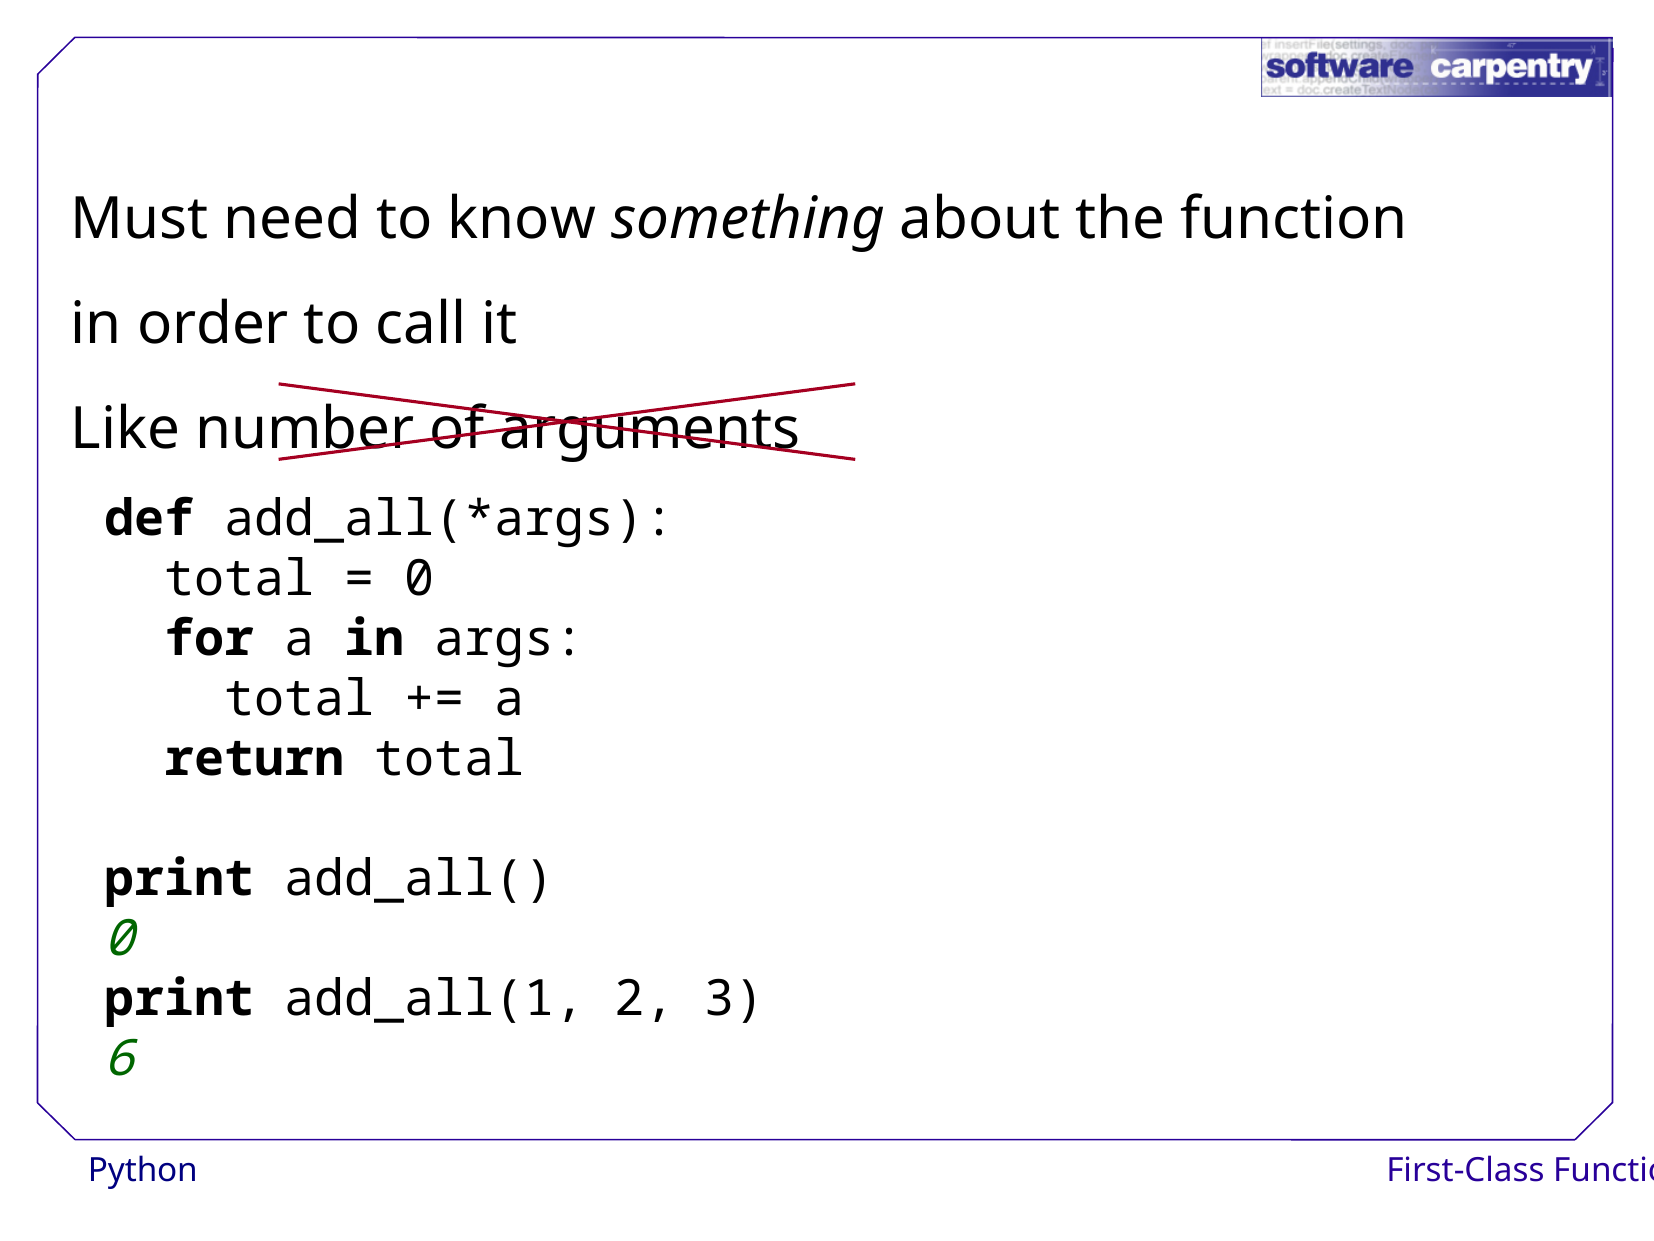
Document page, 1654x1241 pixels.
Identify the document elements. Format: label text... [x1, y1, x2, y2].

text_box def add_all(*args): total = 0 for a in args: total += a return total print add_all() 0 print add_all(1, 2, 3) 6 [89, 478, 1234, 1093]
picture [1261, 39, 1613, 97]
text_box Must need to know something about the function in order to call it Like number of arguments [56, 138, 1574, 469]
